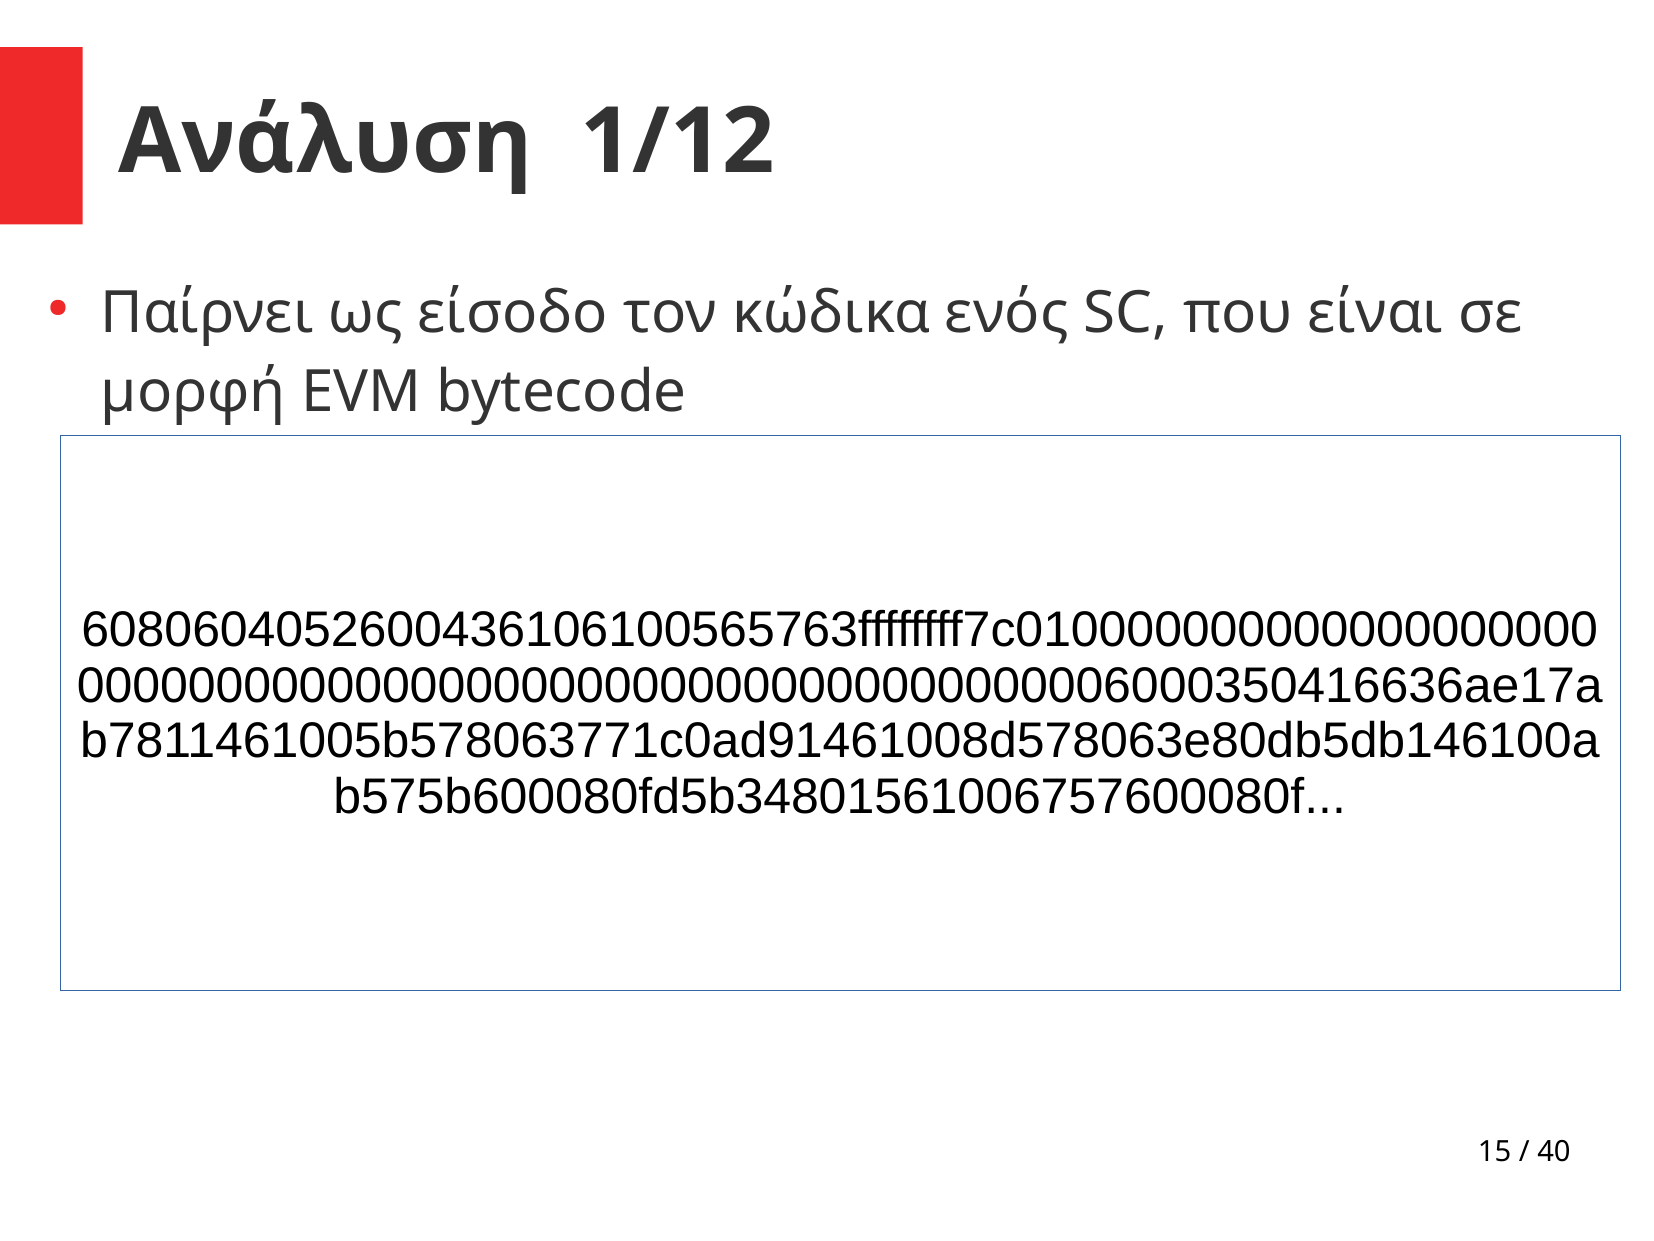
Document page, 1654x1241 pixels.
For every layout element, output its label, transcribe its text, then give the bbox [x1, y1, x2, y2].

list Παίρνει ως είσοδο τον κώδικα ενός SC, που είναι σε μορφή EVM bytecode [30, 270, 1621, 436]
title Ανάλυση 1/12 [118, 33, 1571, 241]
text_box 6080604052600436106100565763ffffffff7c01000000000000000000000000000000000000000000000000000000006000350416636ae17ab7811461005b578063771c0ad91461008d578063e80db5db146100ab575b600080fd5b34801561006757600080f... [60, 435, 1621, 991]
